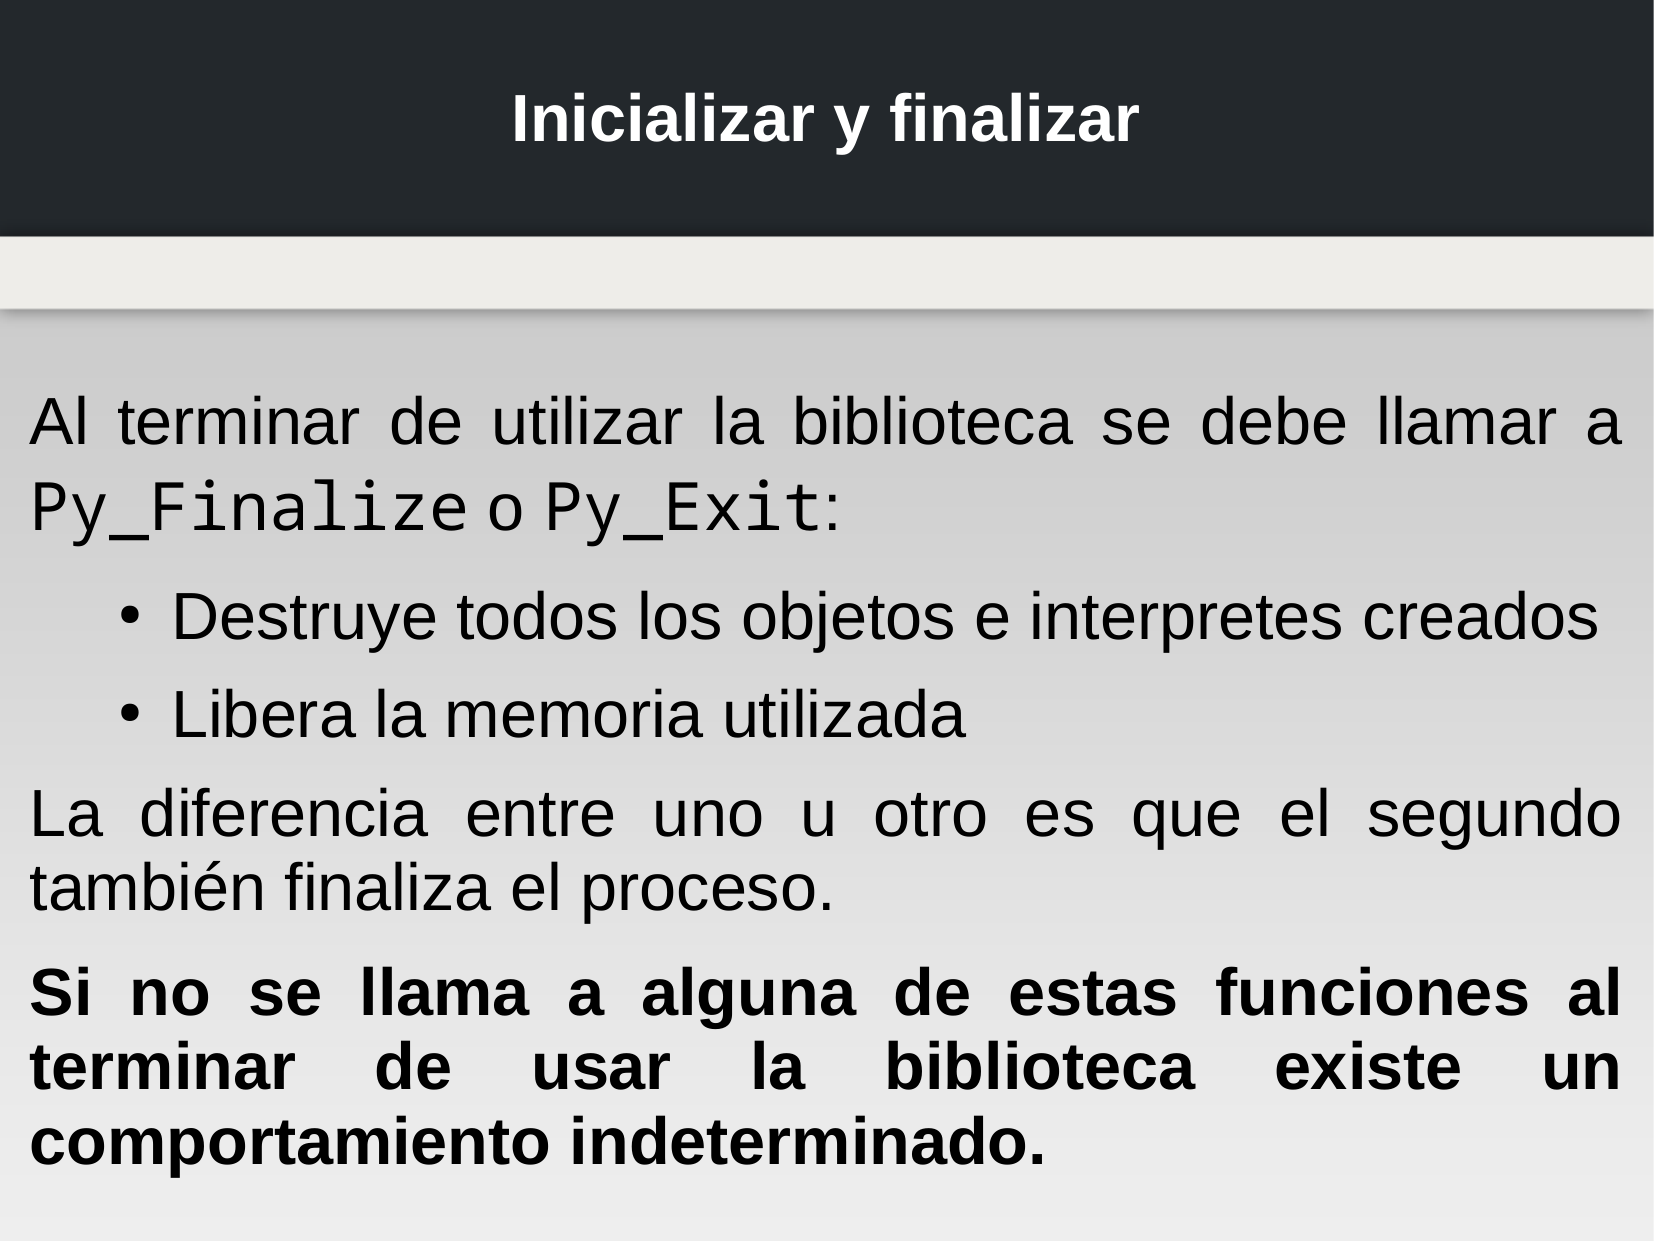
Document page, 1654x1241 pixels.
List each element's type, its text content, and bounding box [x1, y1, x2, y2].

list Al terminar de utilizar la biblioteca se debe llamar a Py_Finalize o Py_Exit: Destruye todos los objetos e interpretes creados Libera la memoria utilizada La diferencia entre uno u otro es que el segundo también finaliza el proceso. Si no se llama a alguna de estas funciones al terminar de usar la biblioteca existe un comportamiento indeterminado. [29, 383, 1625, 1182]
title Inicializar y finalizar [0, 0, 1654, 237]
picture [0, 237, 1654, 1241]
